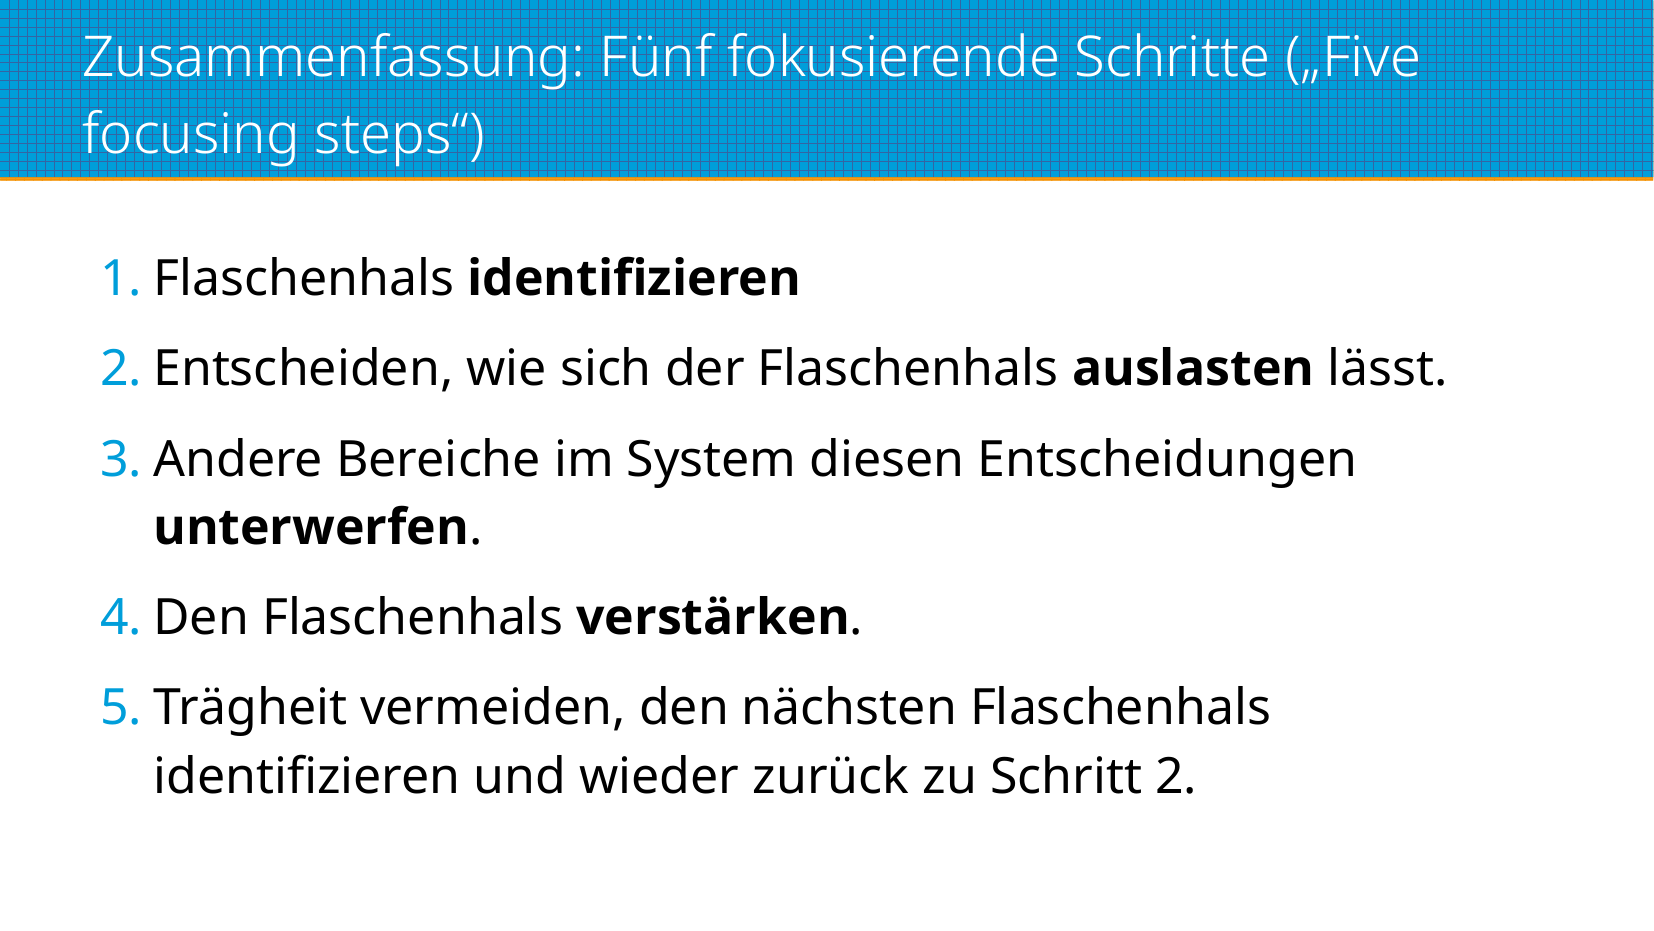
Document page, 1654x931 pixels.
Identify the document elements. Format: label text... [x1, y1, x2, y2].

list Flaschenhals identifizieren Entscheiden, wie sich der Flaschenhals auslasten lässt. Andere Bereiche im System diesen Entscheidungen unterwerfen. Den Flaschenhals verstärken. Trägheit vermeiden, den nächsten Flaschenhals identifizieren und wieder zurück zu Schritt 2. [82, 242, 1506, 816]
title Zusammenfassung: Fünf fokusierende Schritte („Five focusing steps“) [82, 14, 1571, 171]
